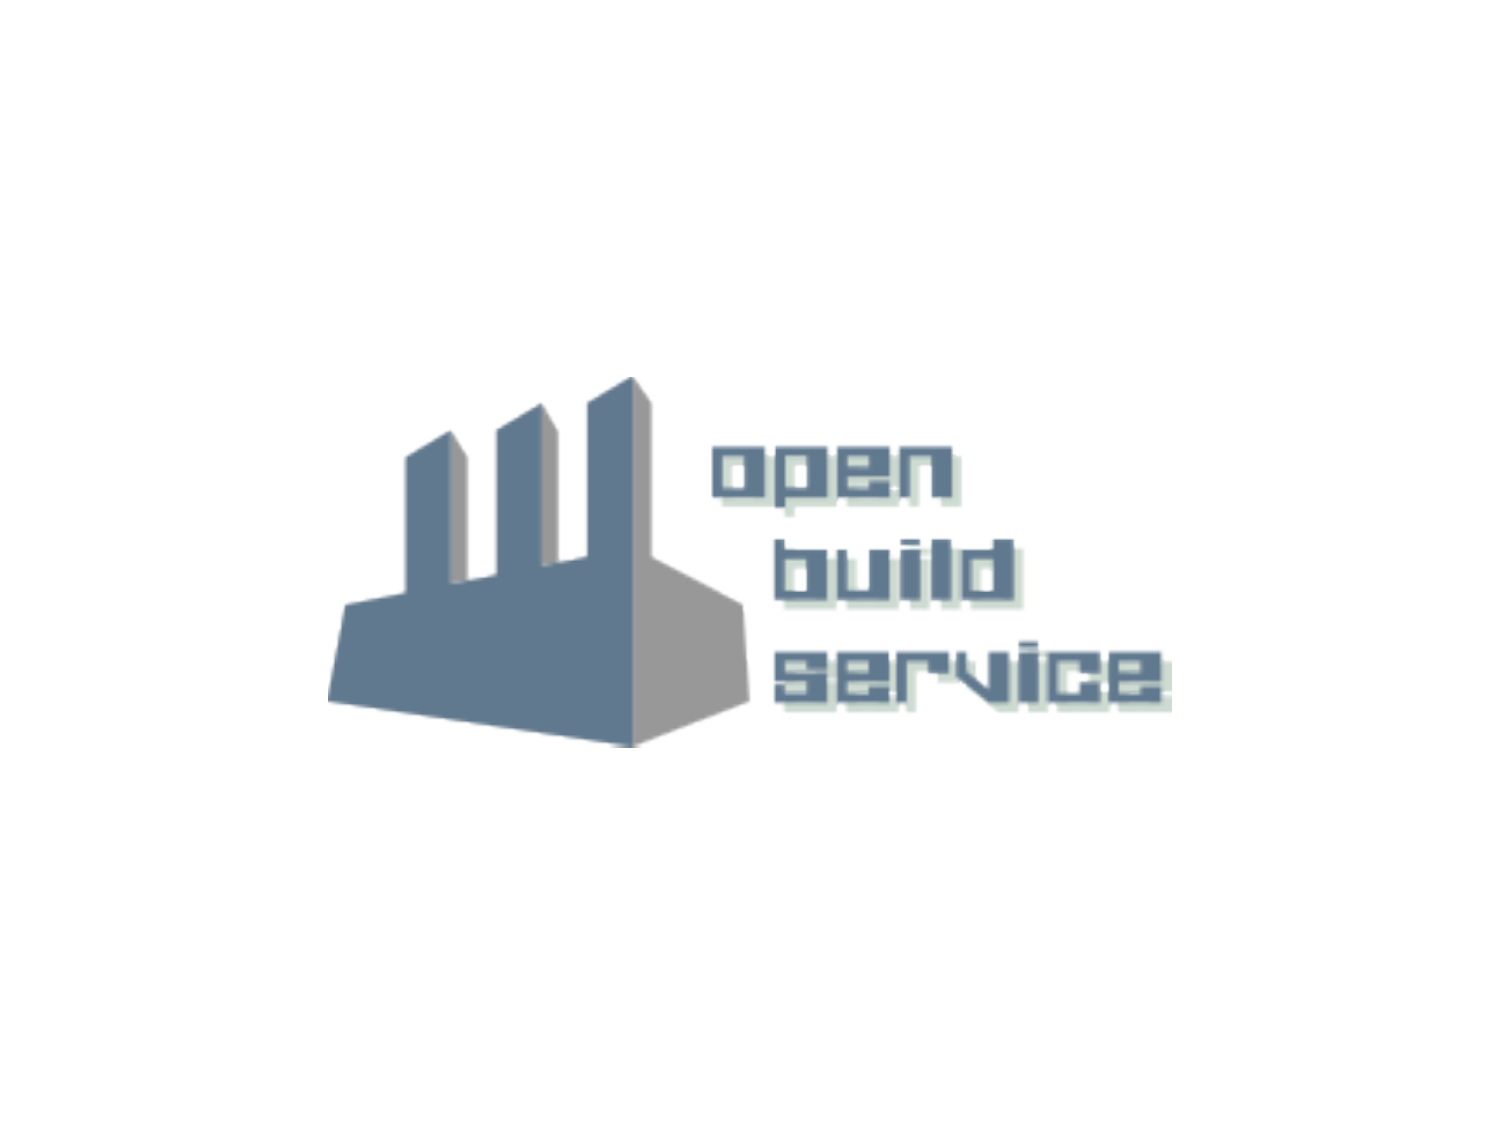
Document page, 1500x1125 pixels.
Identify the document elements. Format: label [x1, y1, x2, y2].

picture [328, 377, 1172, 748]
